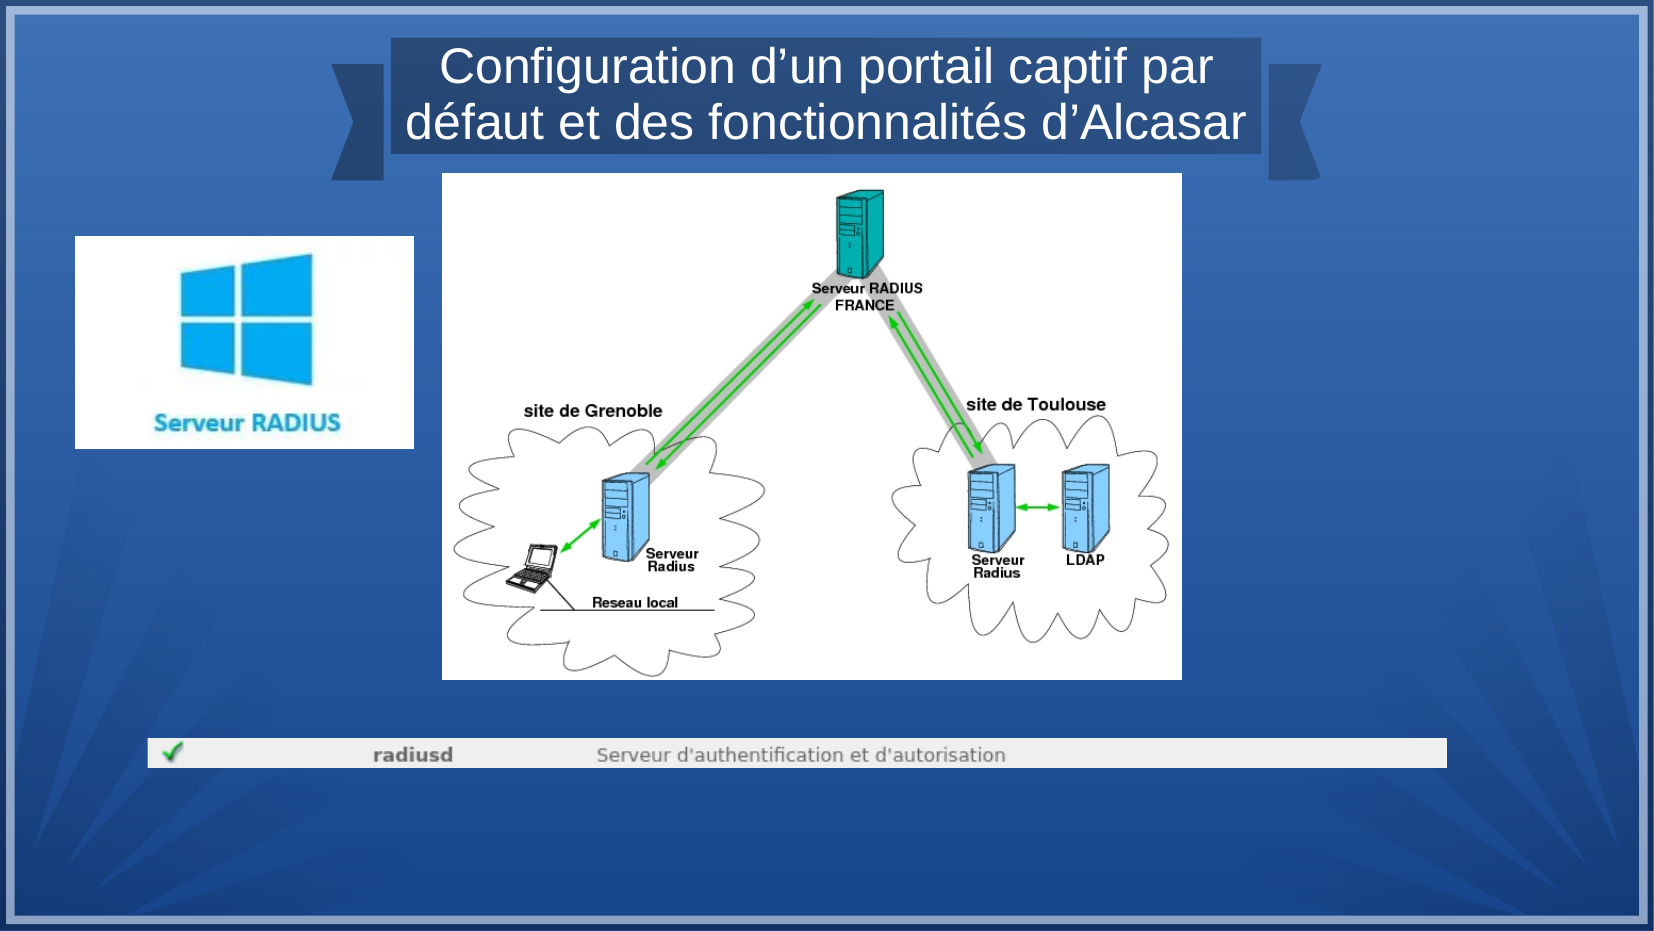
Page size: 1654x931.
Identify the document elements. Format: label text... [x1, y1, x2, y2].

picture [442, 173, 1182, 680]
picture [147, 738, 1447, 768]
picture [75, 236, 414, 449]
title Configuration d’un portail captif par défaut et des fonctionnalités d’Alcasar [389, 17, 1264, 172]
